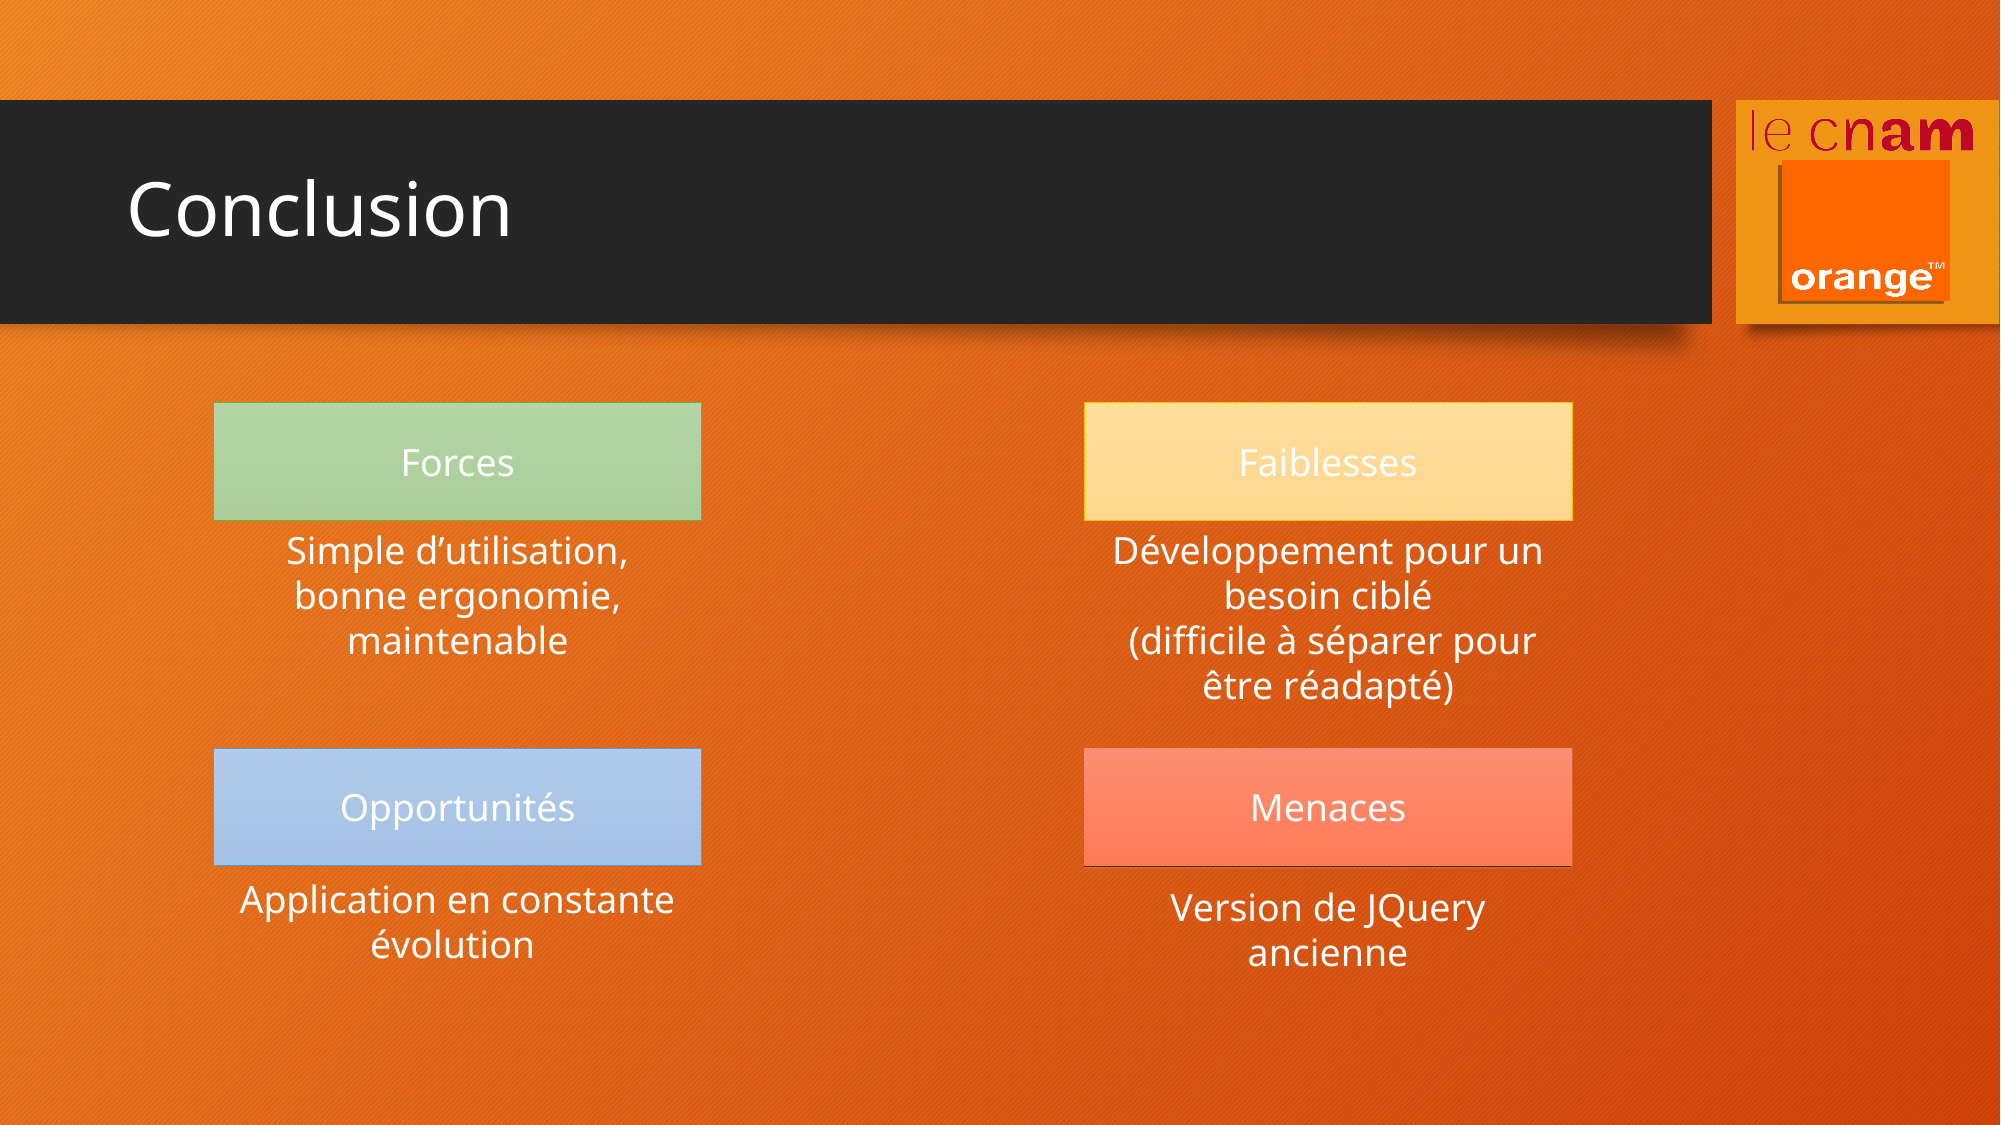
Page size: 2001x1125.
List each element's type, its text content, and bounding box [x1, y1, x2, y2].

text_box [214, 748, 702, 866]
text_box Forces [227, 431, 689, 492]
text_box [1084, 748, 1572, 866]
text_box Application en constante évolution [213, 868, 702, 975]
text_box [1084, 403, 1572, 520]
text_box [214, 403, 702, 520]
picture [1782, 160, 1950, 301]
text_box Simple d’utilisation, bonne ergonomie, maintenable [213, 520, 702, 627]
text_box Opportunités [227, 776, 689, 838]
text_box Version de JQuery ancienne [1084, 875, 1573, 982]
text_box Faiblesses [1097, 431, 1559, 492]
title Conclusion [111, 123, 1689, 301]
text_box Menaces [1097, 776, 1559, 838]
picture [1752, 110, 1973, 151]
text_box Développement pour un besoin ciblé (difficile à séparer pour être réadapté) [1084, 520, 1573, 717]
